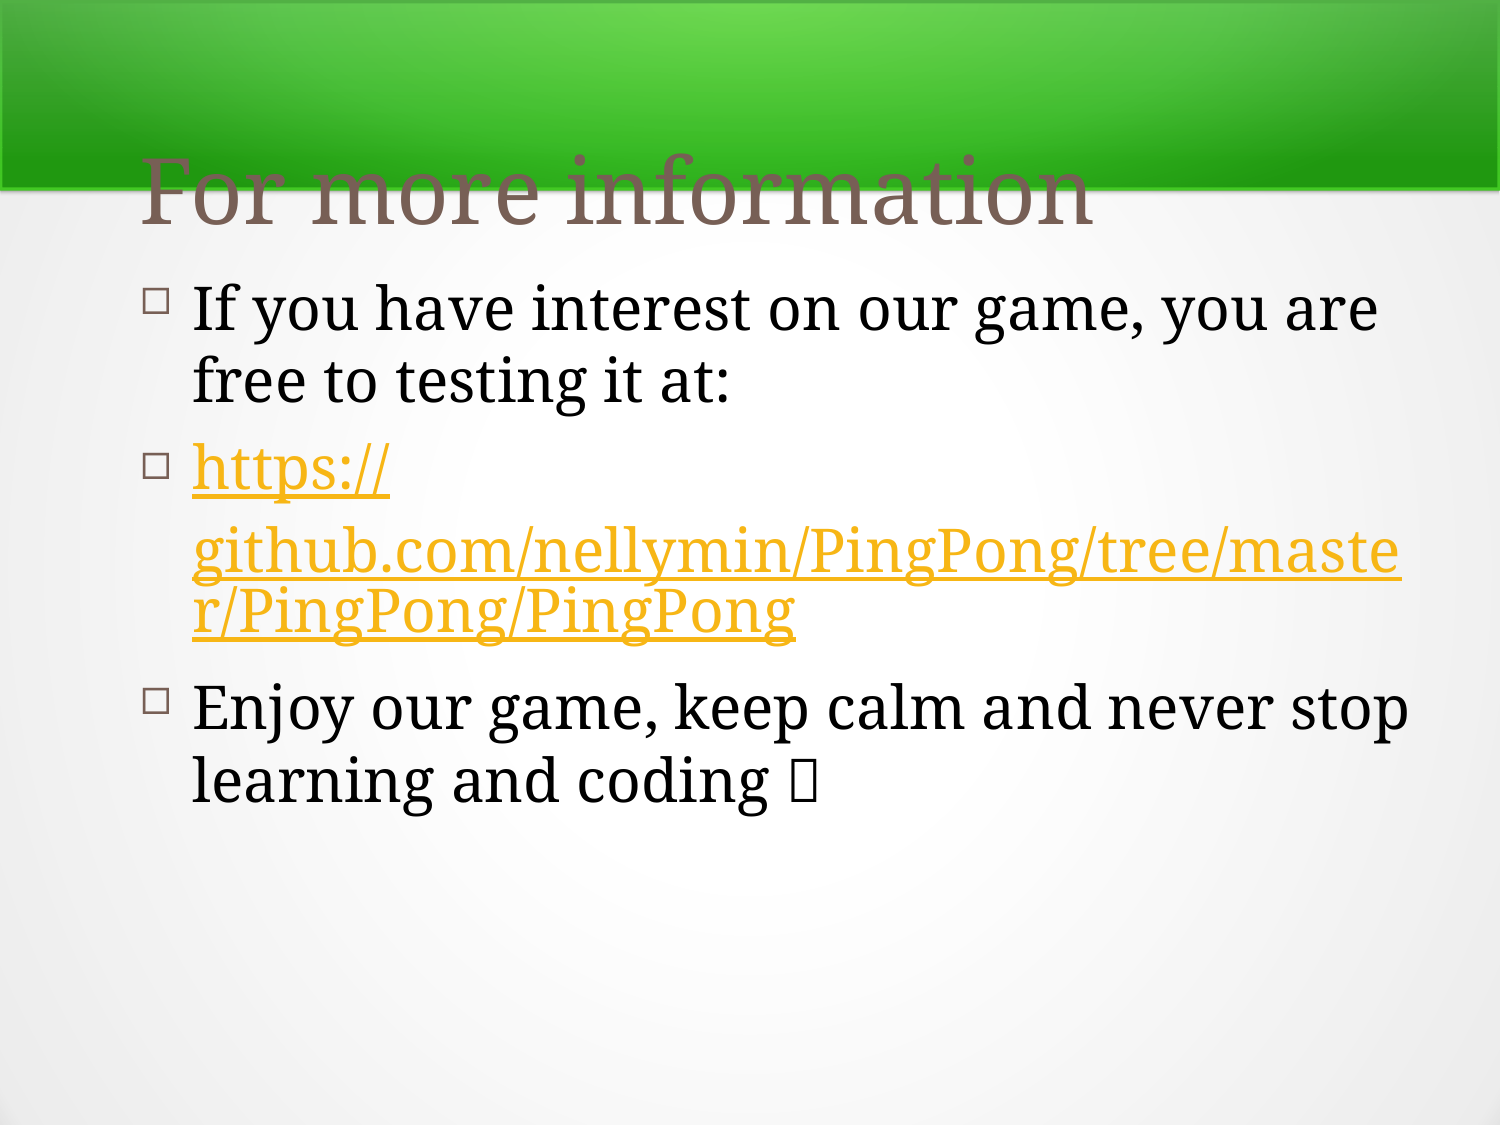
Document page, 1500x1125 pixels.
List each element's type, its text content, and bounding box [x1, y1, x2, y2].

list If you have interest on our game, you are free to testing it at: https://github.com/nellymin/PingPong/tree/master/PingPong/PingPong Enjoy our game, keep calm and never stop learning and coding  [125, 262, 1438, 1013]
title For more information [125, 62, 1438, 250]
